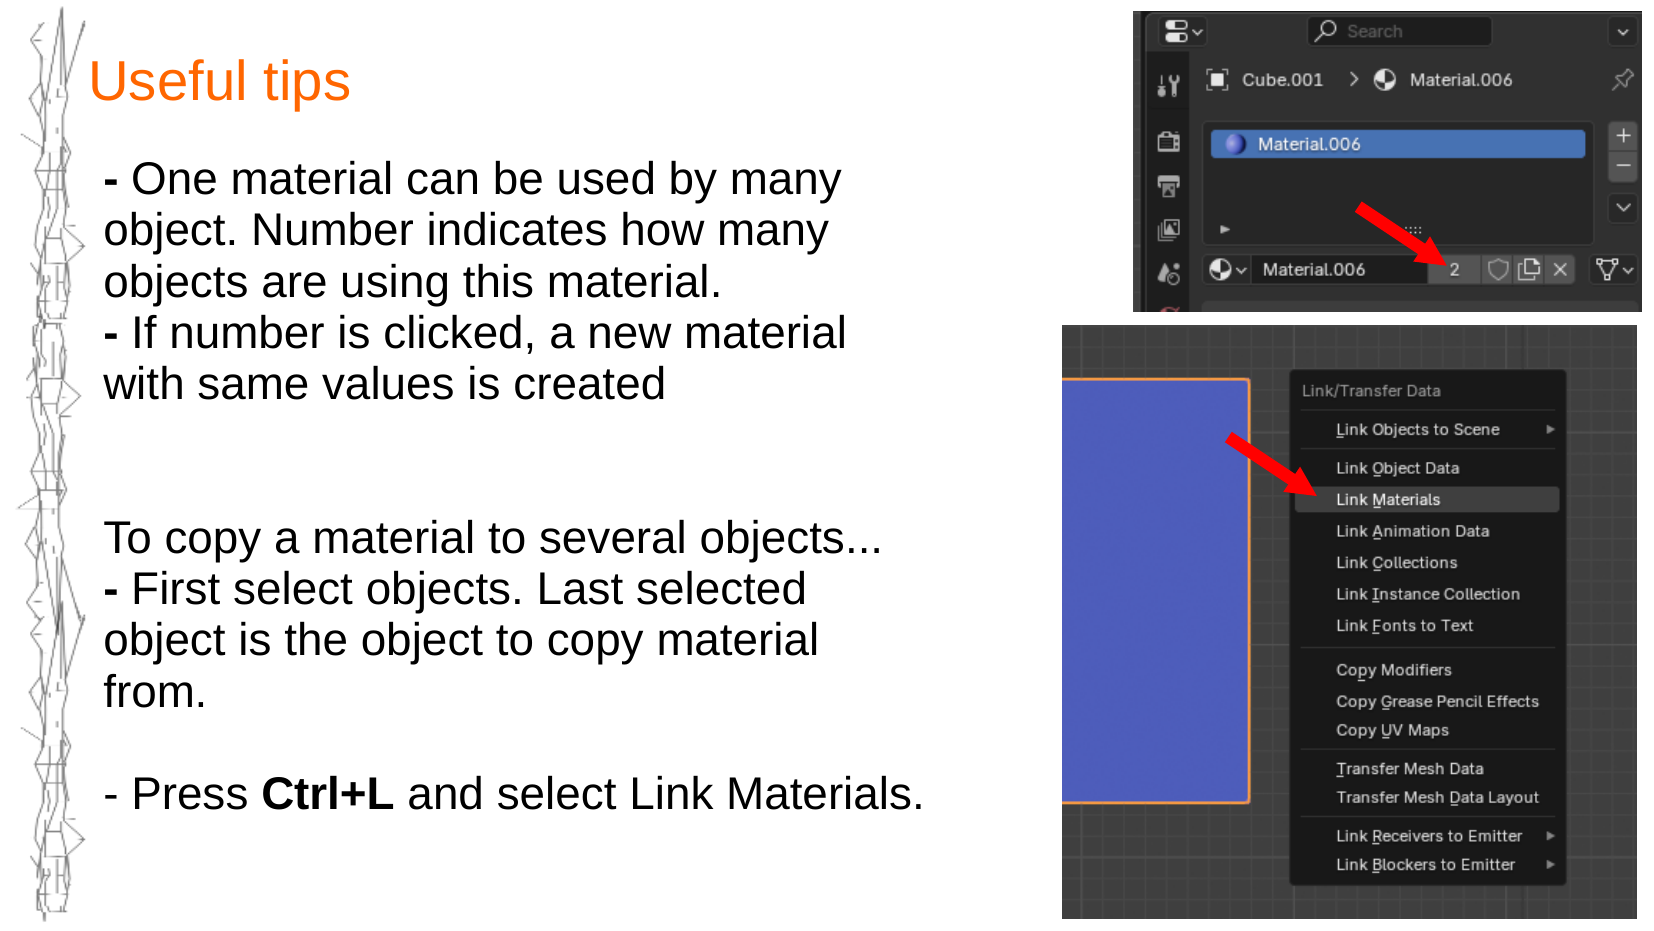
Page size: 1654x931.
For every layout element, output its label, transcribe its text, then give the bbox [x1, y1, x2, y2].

picture [1062, 325, 1637, 919]
title Useful tips [88, 29, 1133, 133]
picture [1133, 11, 1645, 312]
text_box - One material can be used by many object. Number indicates how many objects are using this material. - If number is clicked, a new material with same values is created To copy a material to several objects... - First select objects. Last selected object is the object to copy material from. - Press Ctrl+L and select Link Materials. [88, 145, 945, 827]
